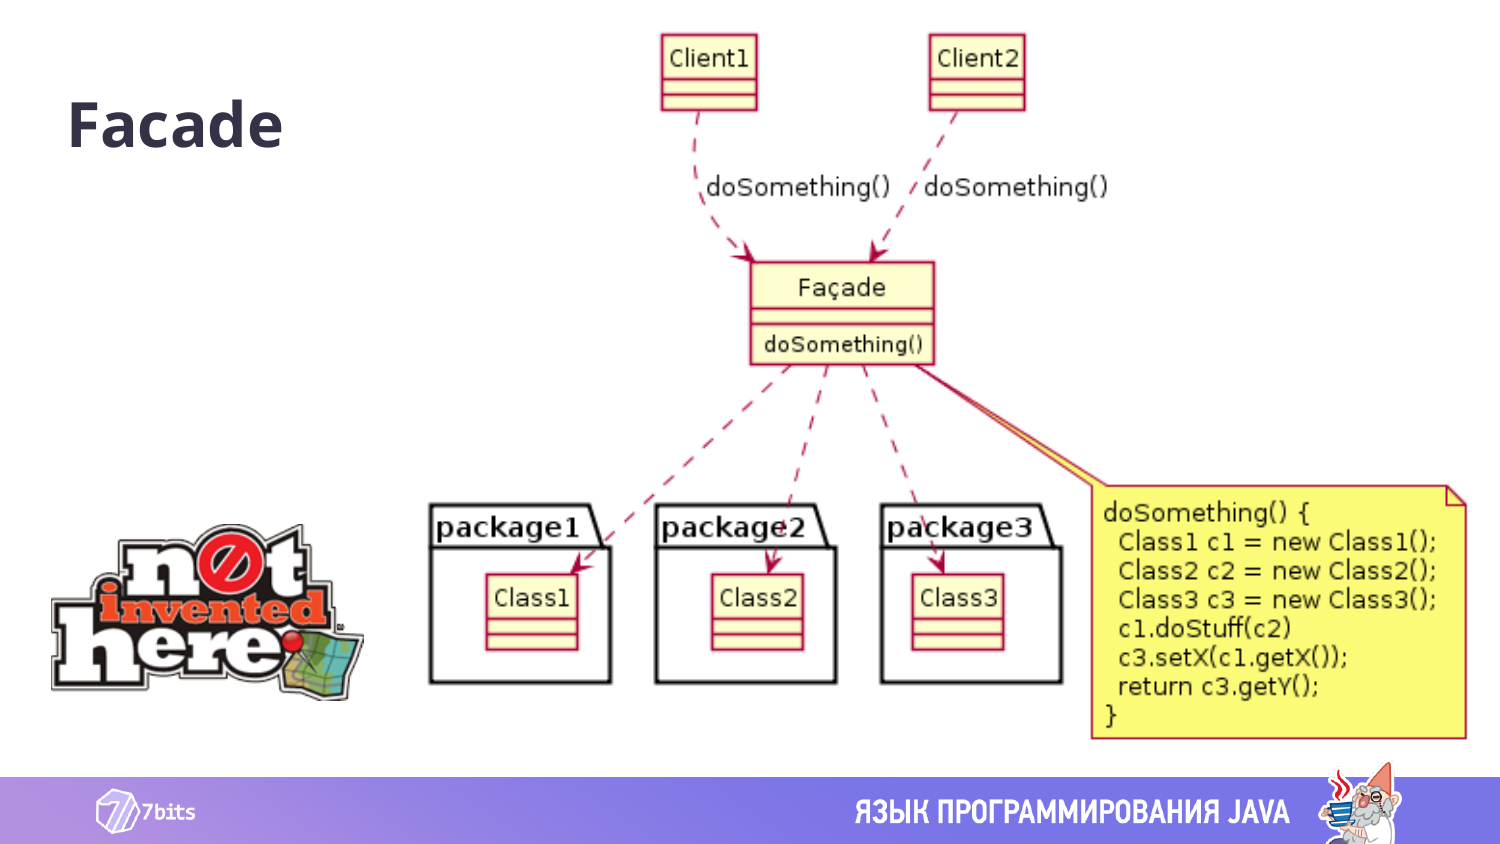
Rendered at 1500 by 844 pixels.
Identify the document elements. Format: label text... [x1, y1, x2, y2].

picture [51, 524, 364, 702]
picture [0, 19, 1500, 844]
title Facade [51, 69, 388, 164]
